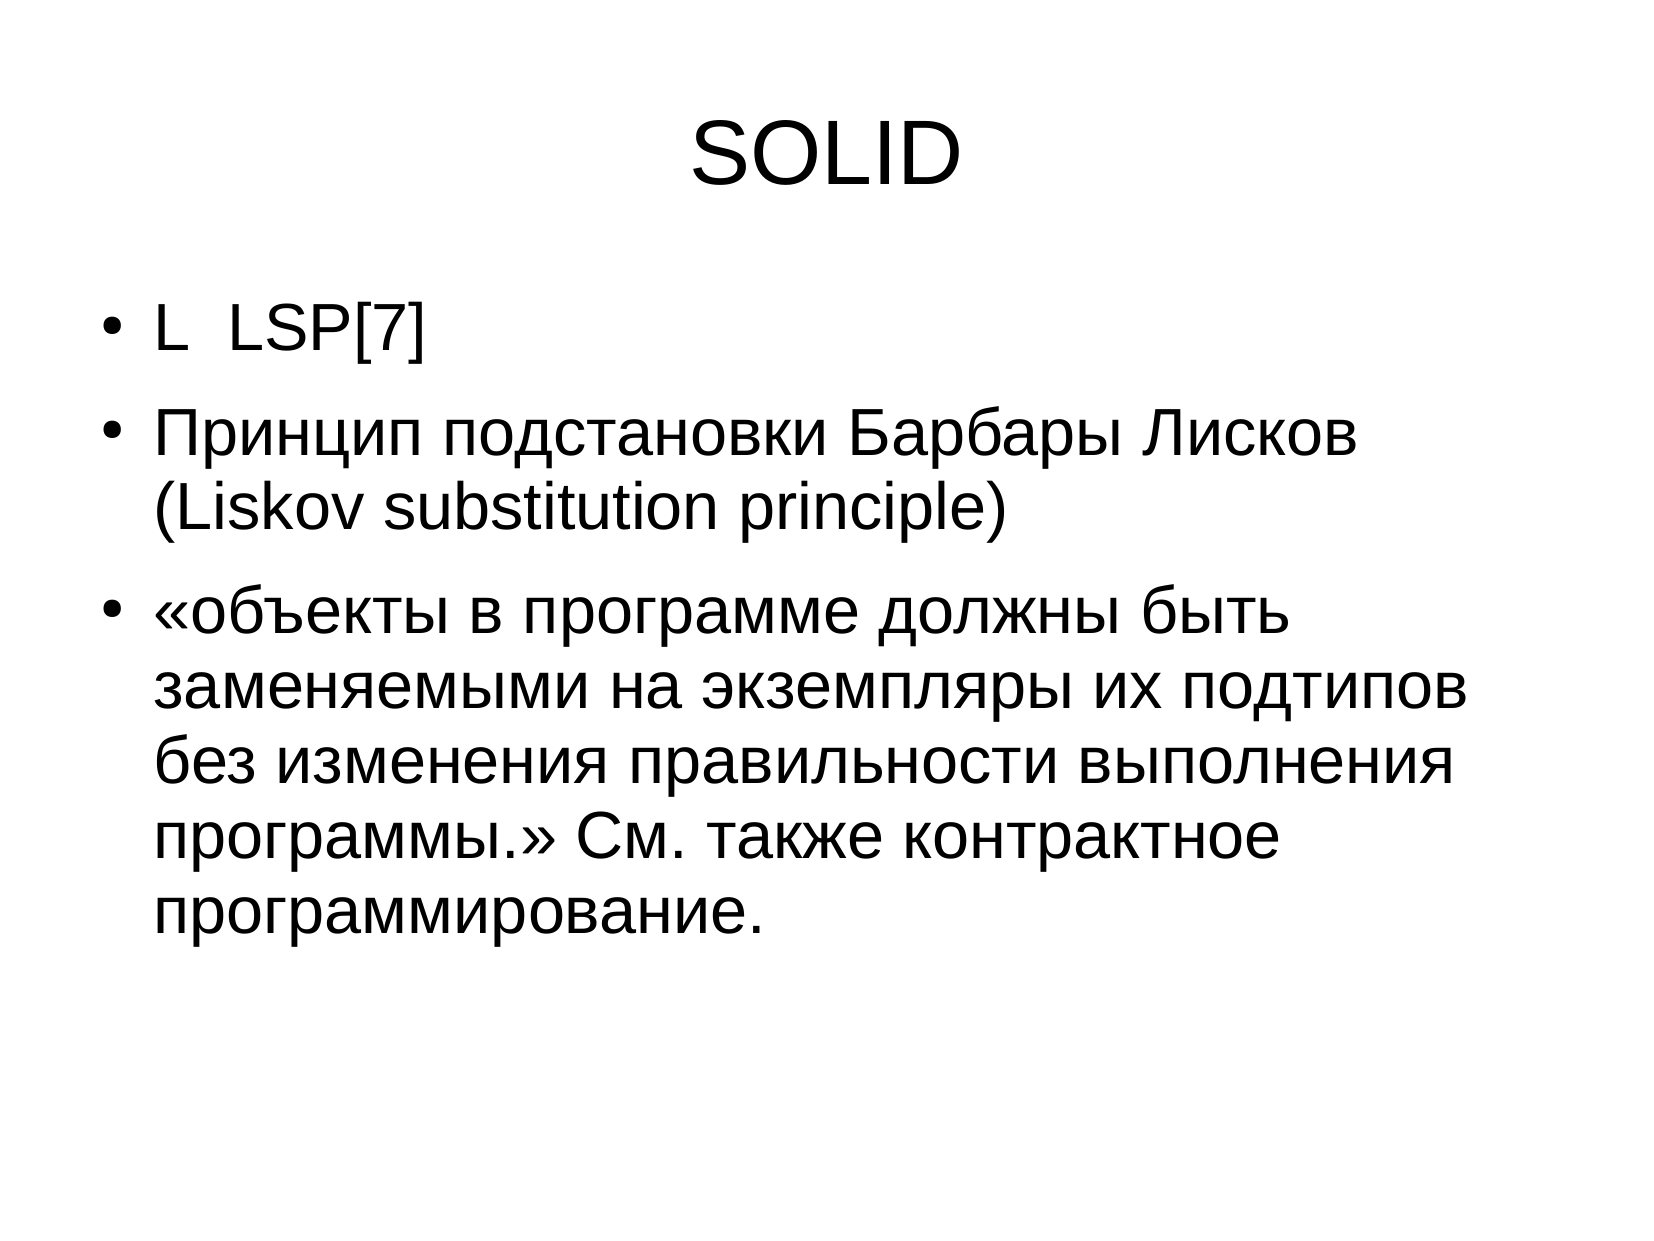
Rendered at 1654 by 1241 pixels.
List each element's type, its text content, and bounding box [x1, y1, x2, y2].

list L LSP[7] Принцип подстановки Барбары Лисков (Liskov substitution principle) «объекты в программе должны быть заменяемыми на экземпляры их подтипов без изменения правильности выполнения программы.» См. также контрактное программирование. [82, 290, 1571, 1010]
title SOLID [82, 49, 1571, 257]
